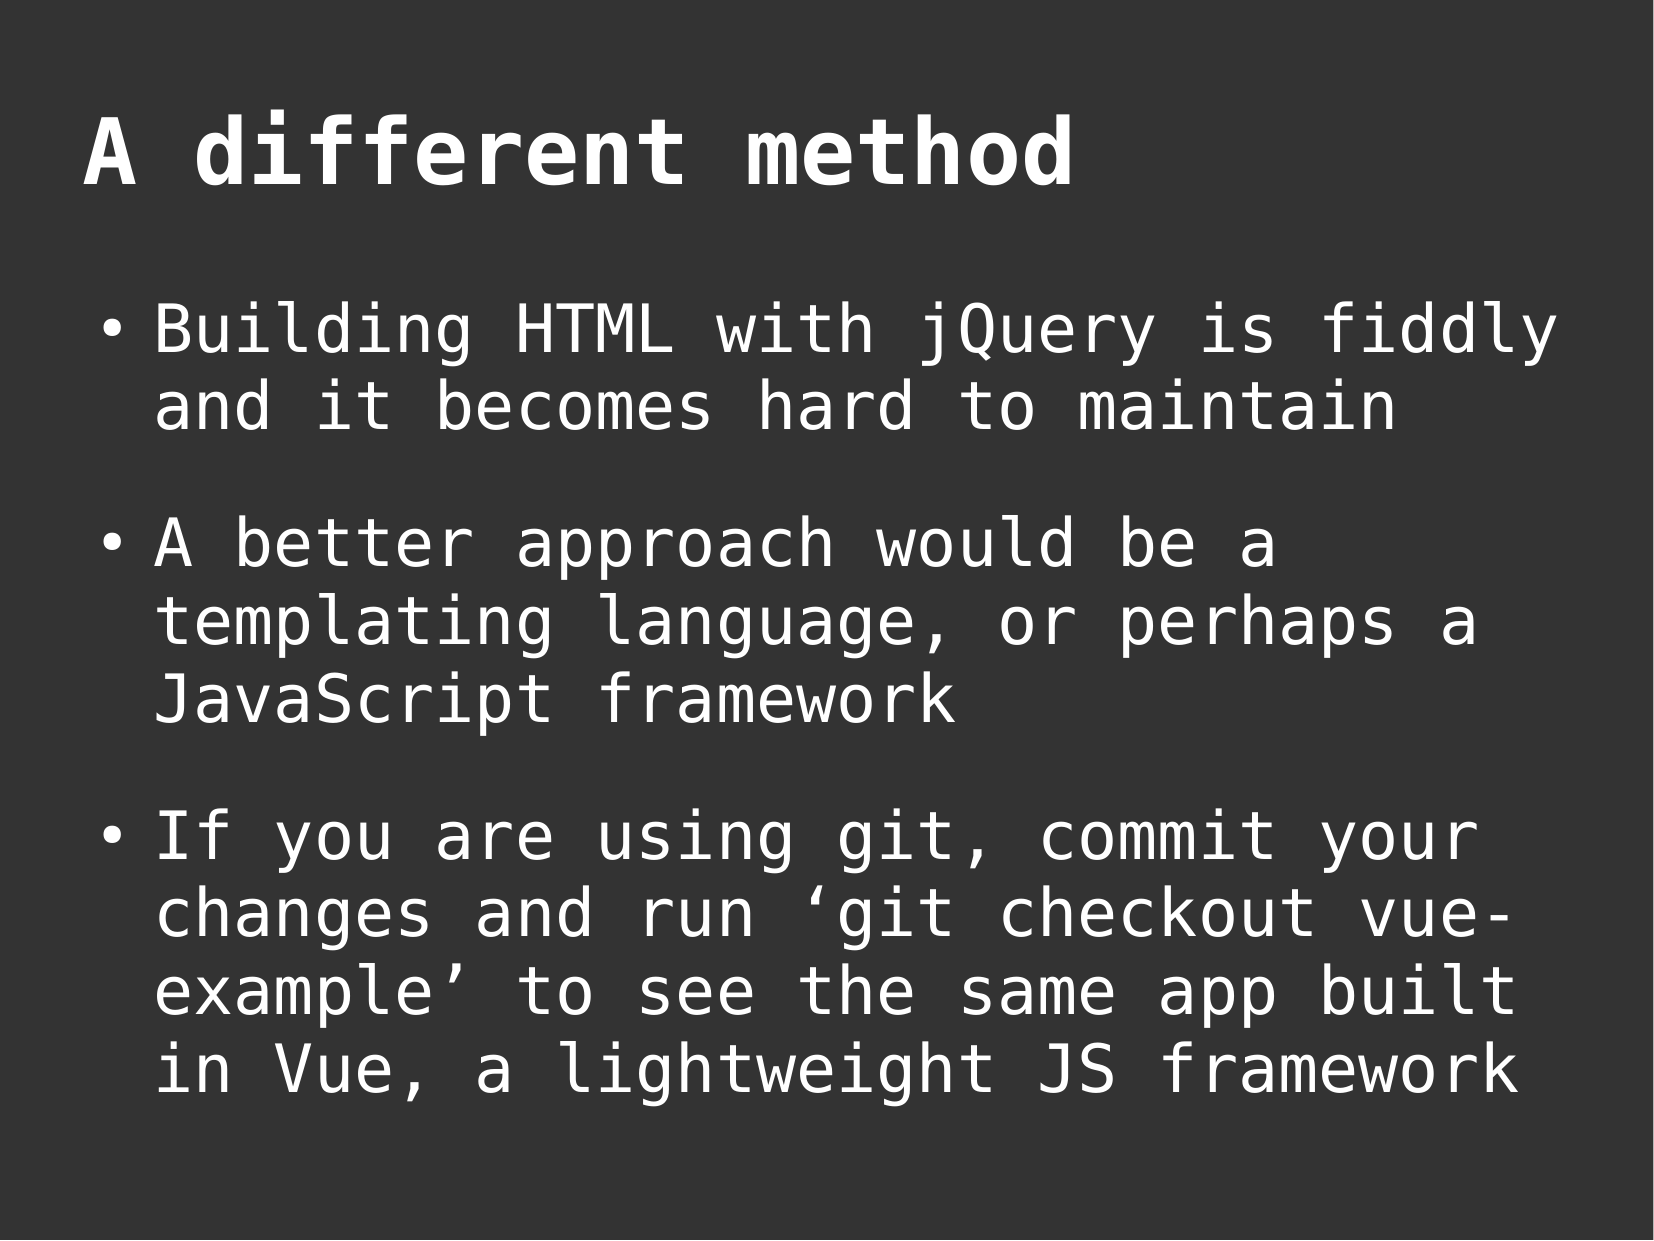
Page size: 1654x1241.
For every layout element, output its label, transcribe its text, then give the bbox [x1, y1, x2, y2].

list Building HTML with jQuery is fiddly and it becomes hard to maintain A better approach would be a templating language, or perhaps a JavaScript framework If you are using git, commit your changes and run ‘git checkout vue-example’ to see the same app built in Vue, a lightweight JS framework [82, 290, 1571, 1182]
title A different method [82, 49, 1571, 257]
